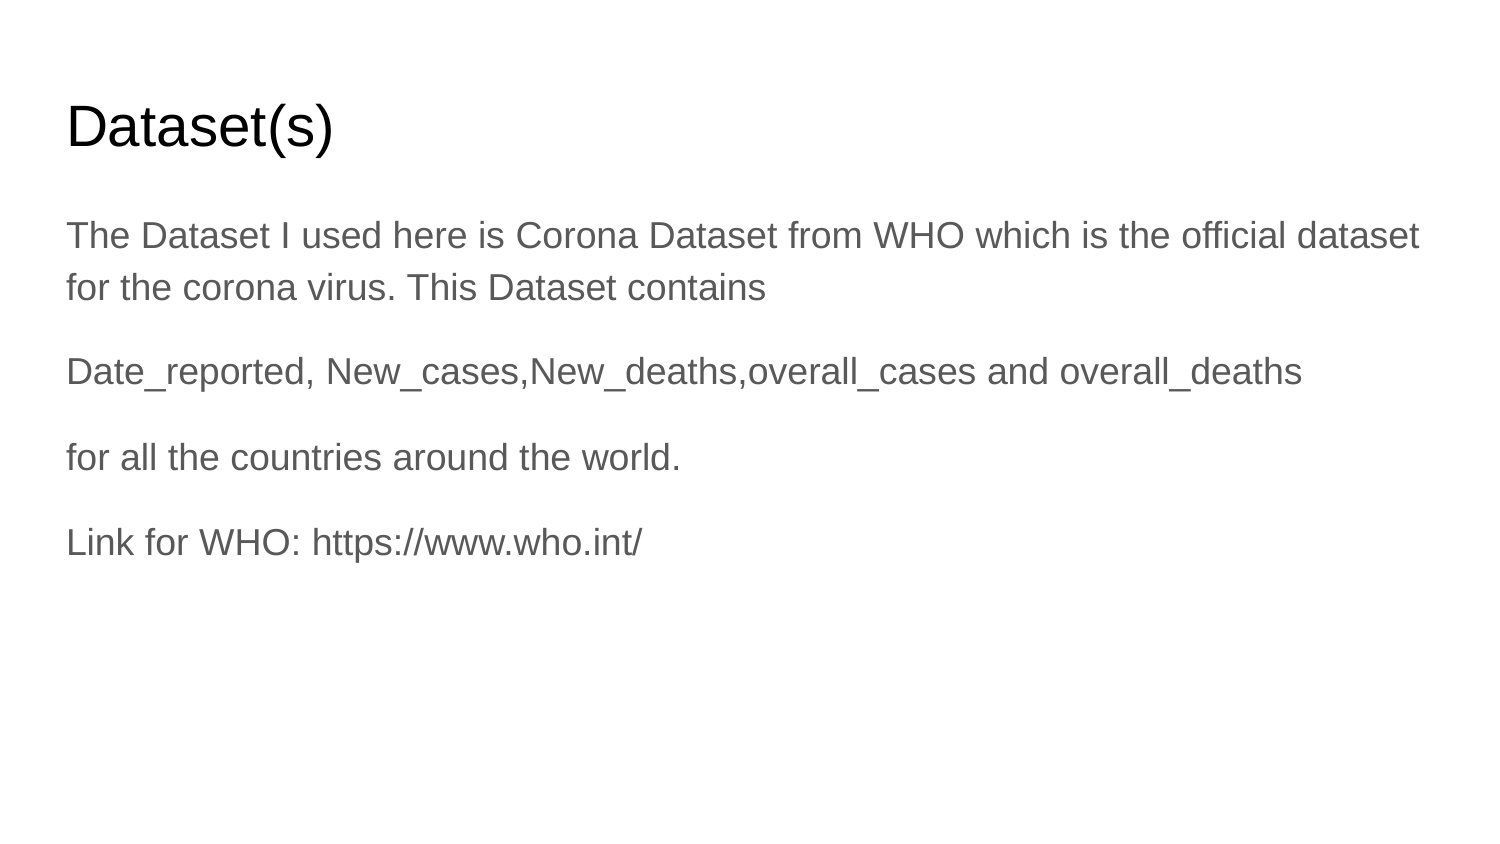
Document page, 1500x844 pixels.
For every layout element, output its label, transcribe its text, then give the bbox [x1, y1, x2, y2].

list The Dataset I used here is Corona Dataset from WHO which is the official dataset for the corona virus. This Dataset contains Date_reported, New_cases,New_deaths,overall_cases and overall_deaths for all the countries around the world. Link for WHO: https://www.who.int/ [51, 189, 1449, 750]
title Dataset(s) [51, 72, 1449, 167]
